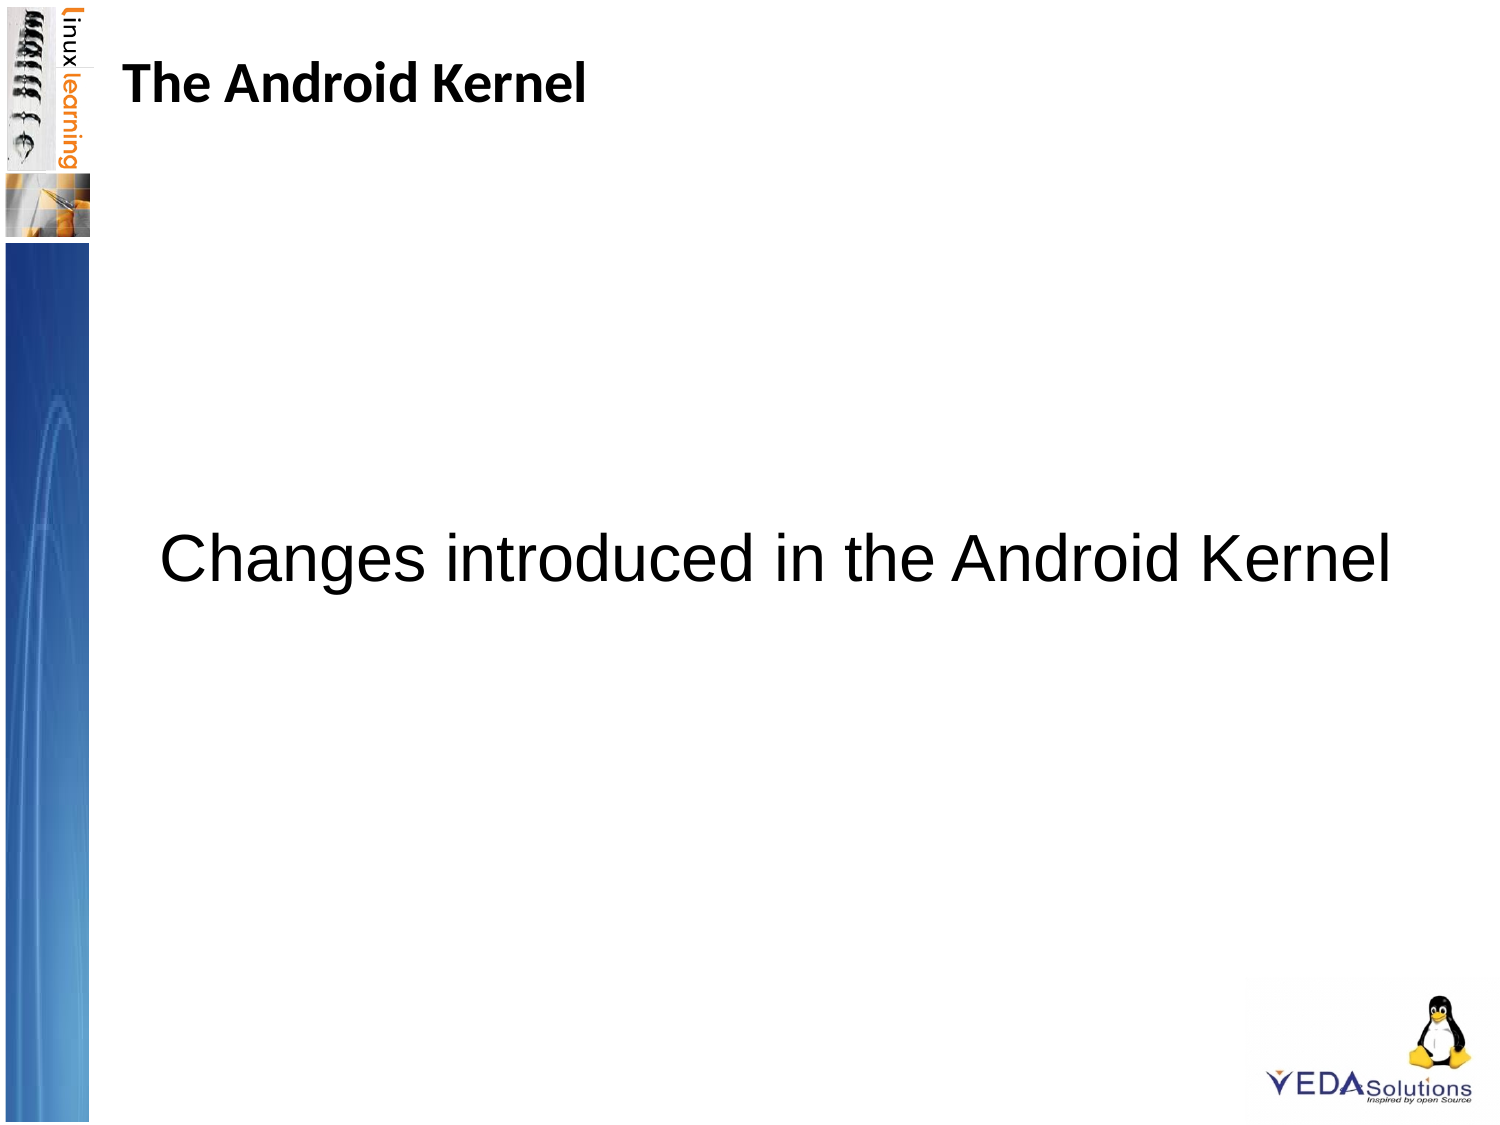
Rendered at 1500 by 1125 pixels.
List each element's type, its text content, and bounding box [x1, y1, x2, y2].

picture [5, 0, 97, 237]
picture [5, 243, 89, 1122]
picture [1245, 977, 1500, 1125]
title The Android Kernel [122, 44, 1473, 233]
subtitle Changes introduced in the Android Kernel [116, 269, 1437, 922]
